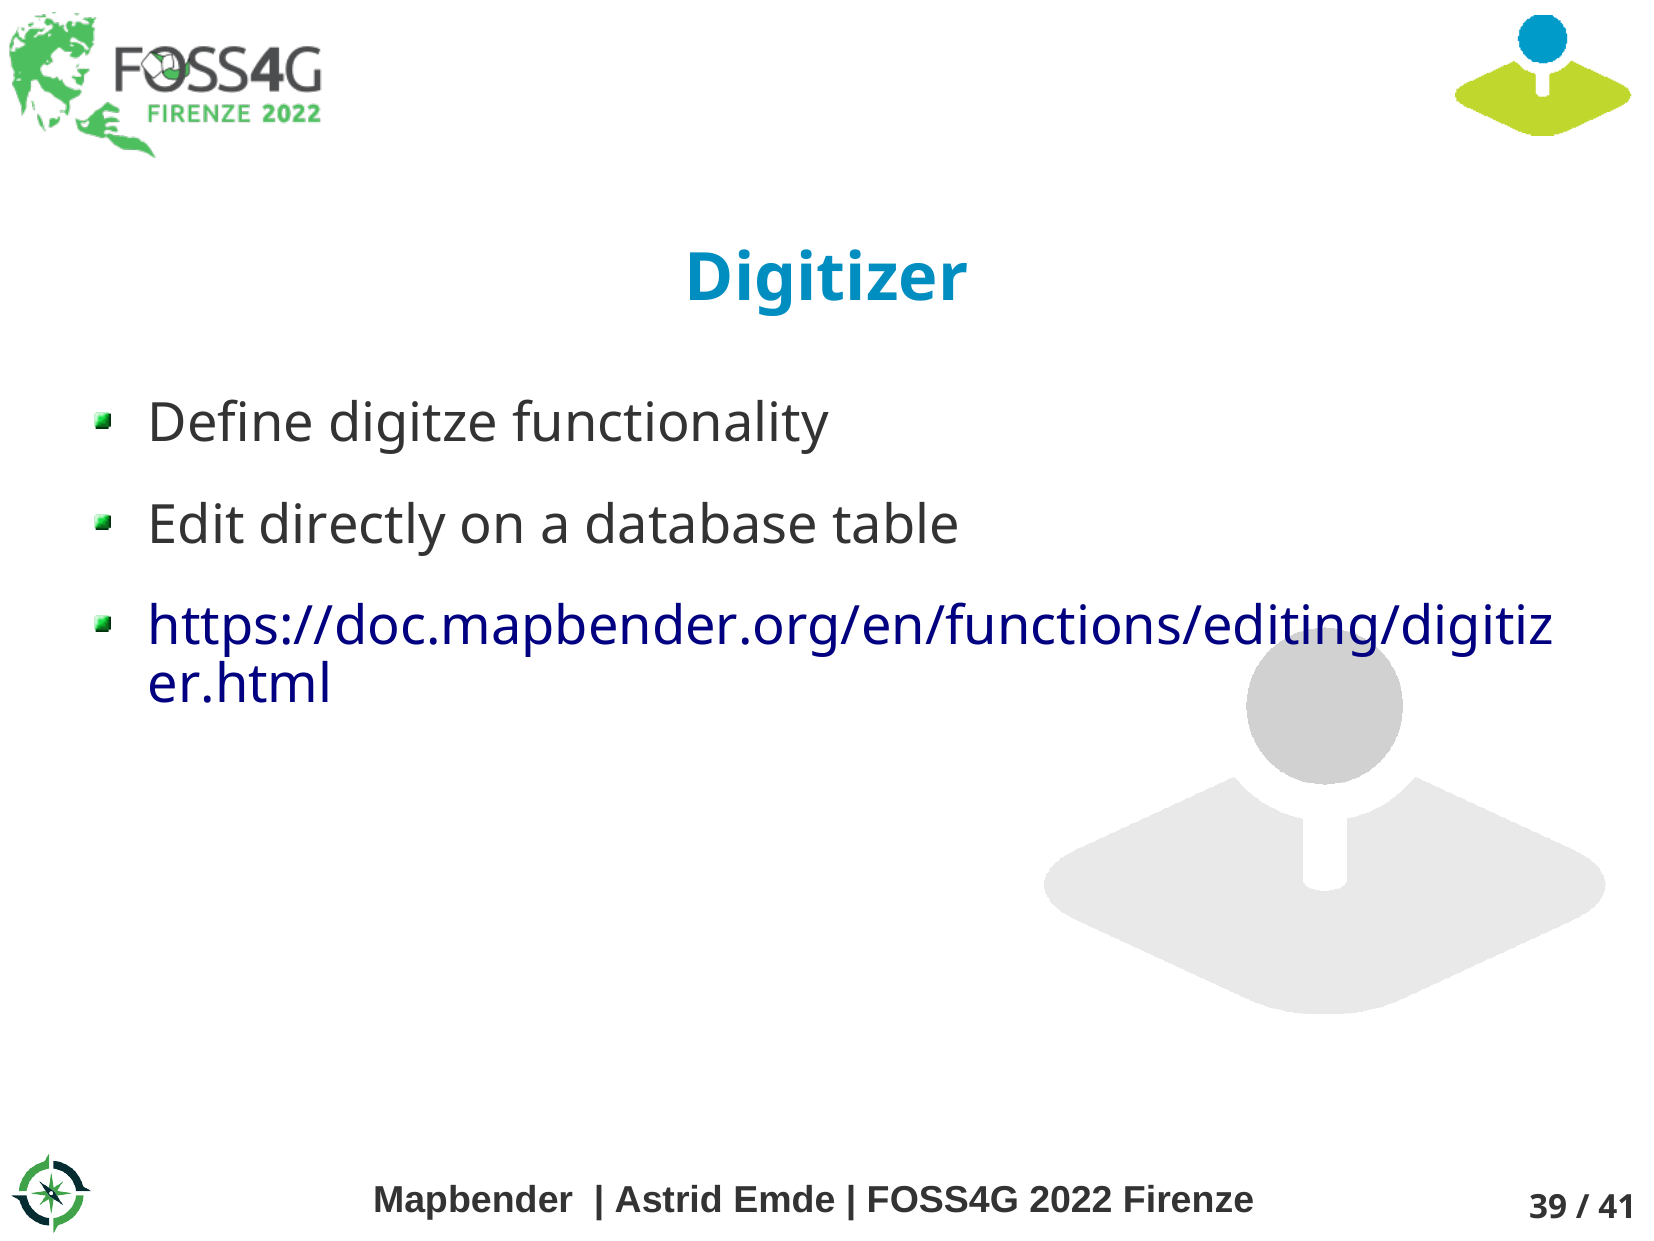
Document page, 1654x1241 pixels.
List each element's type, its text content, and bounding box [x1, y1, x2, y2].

picture [1455, 15, 1633, 136]
title Digitizer [82, 208, 1571, 342]
picture [10, 1152, 92, 1234]
list Define digitze functionality Edit directly on a database table https://doc.mapbender.org/en/functions/editing/digitizer.html [76, 383, 1565, 1188]
picture [0, 12, 376, 158]
